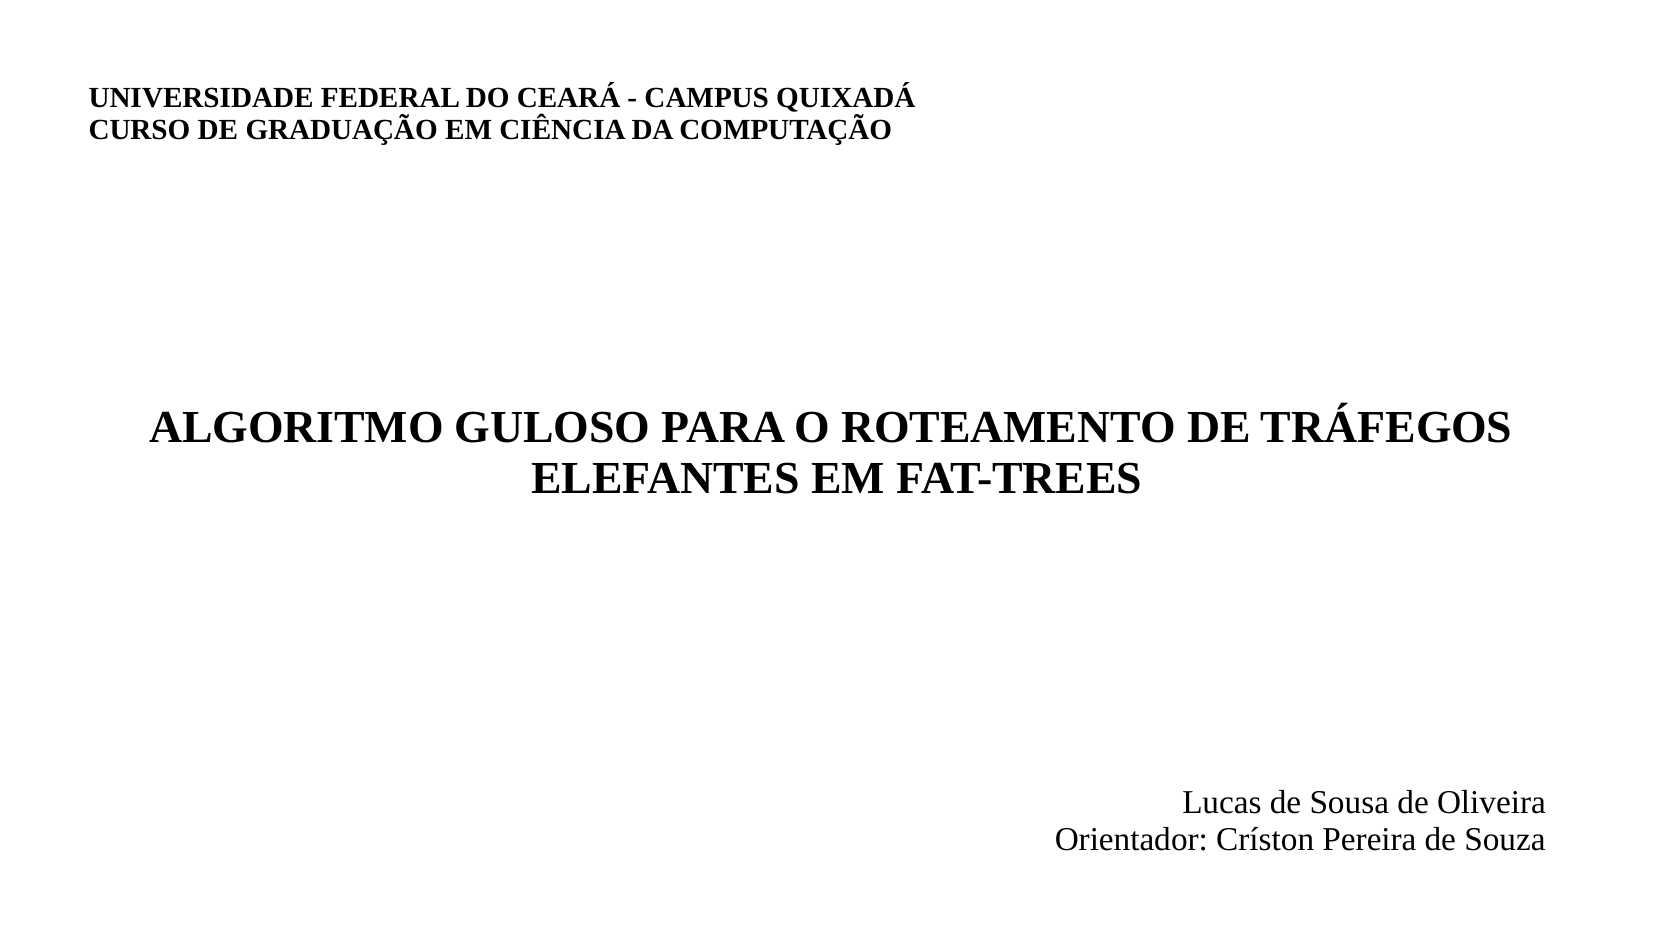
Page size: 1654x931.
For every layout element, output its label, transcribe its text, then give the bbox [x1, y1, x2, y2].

text_box UNIVERSIDADE FEDERAL DO CEARÁ - CAMPUS QUIXADÁ CURSO DE GRADUAÇÃO EM CIÊNCIA DA COMPUTAÇÃO [73, 73, 931, 154]
text_box Lucas de Sousa de Oliveira Orientador: Críston Pereira de Souza [1039, 776, 1562, 866]
text_box ALGORITMO GULOSO PARA O ROTEAMENTO DE TRÁFEGOS ELEFANTES EM FAT-TREES [134, 394, 1529, 536]
